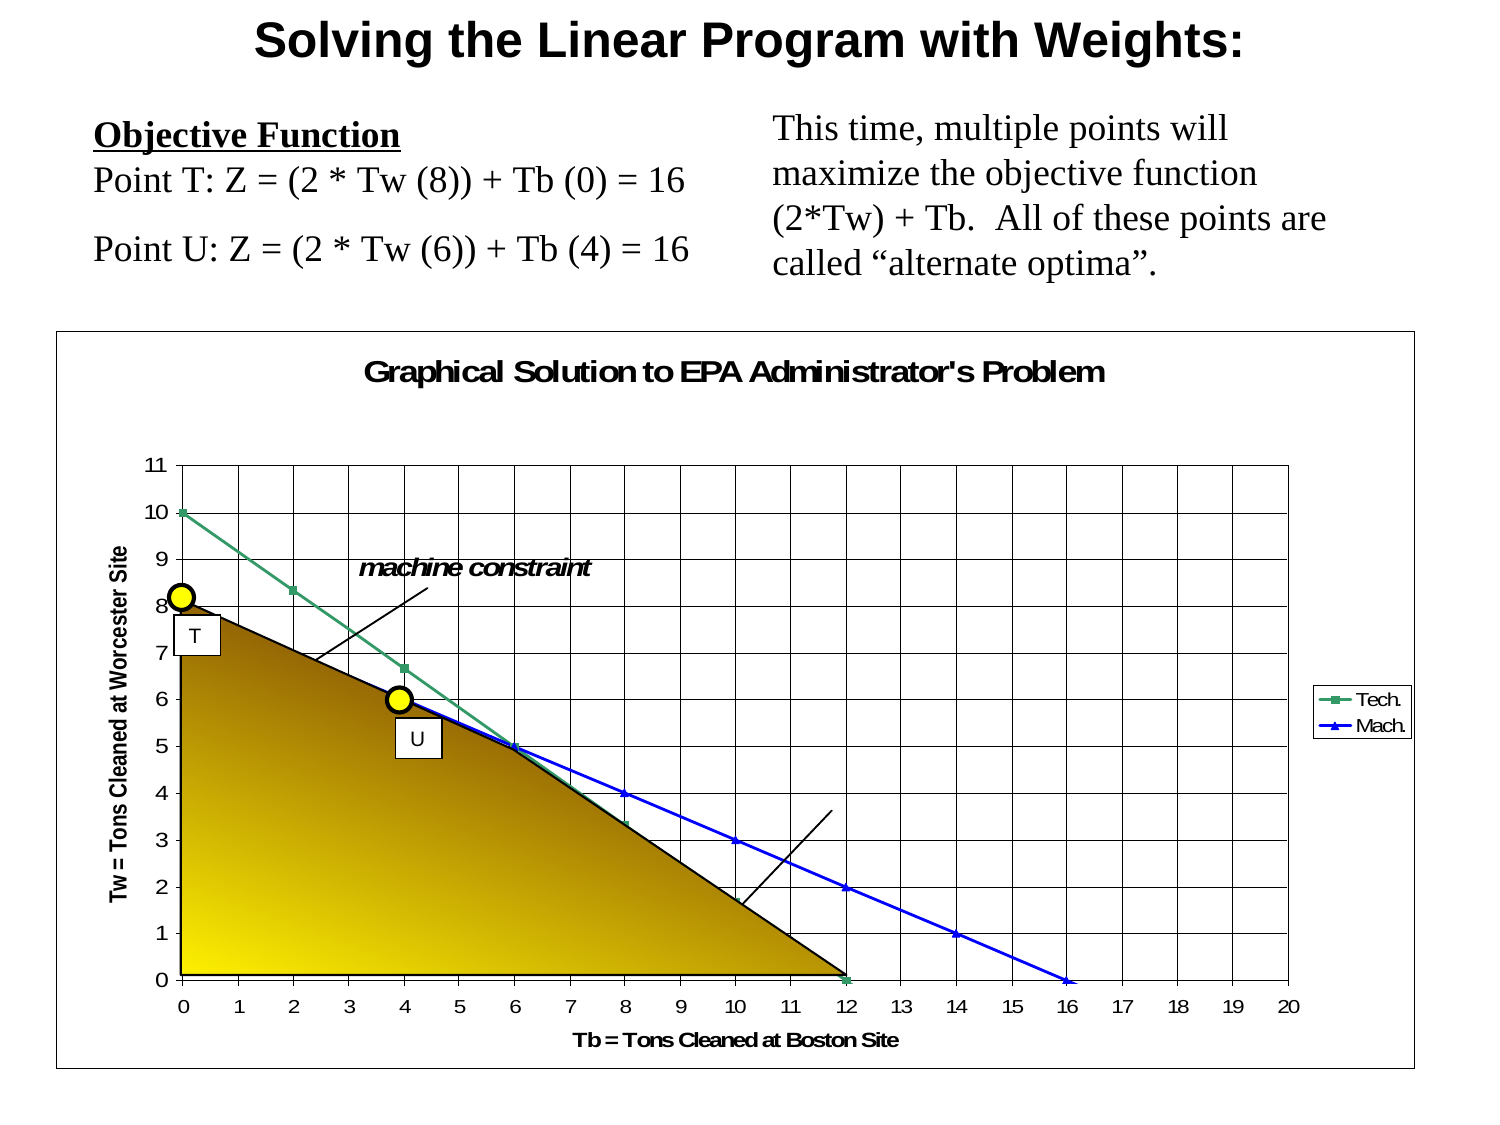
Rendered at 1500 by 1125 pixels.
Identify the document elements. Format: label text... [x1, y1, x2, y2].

text_box [180, 617, 847, 976]
text_box Objective Function Point T: Z = (2 * Tw (8)) + Tb (0) = 16 Point U: Z = (2 * Tw (6)) + Tb (4) = 16 [78, 102, 829, 345]
text_box U [395, 717, 442, 759]
text_box [168, 584, 216, 615]
text_box Solving the Linear Program with Weights: [125, 0, 1376, 76]
text_box T [173, 615, 221, 656]
chart [49, 324, 1422, 1075]
text_box This time, multiple points will maximize the objective function (2*Tw) + Tb. All of these points are called “alternate optima”. [757, 95, 1388, 291]
